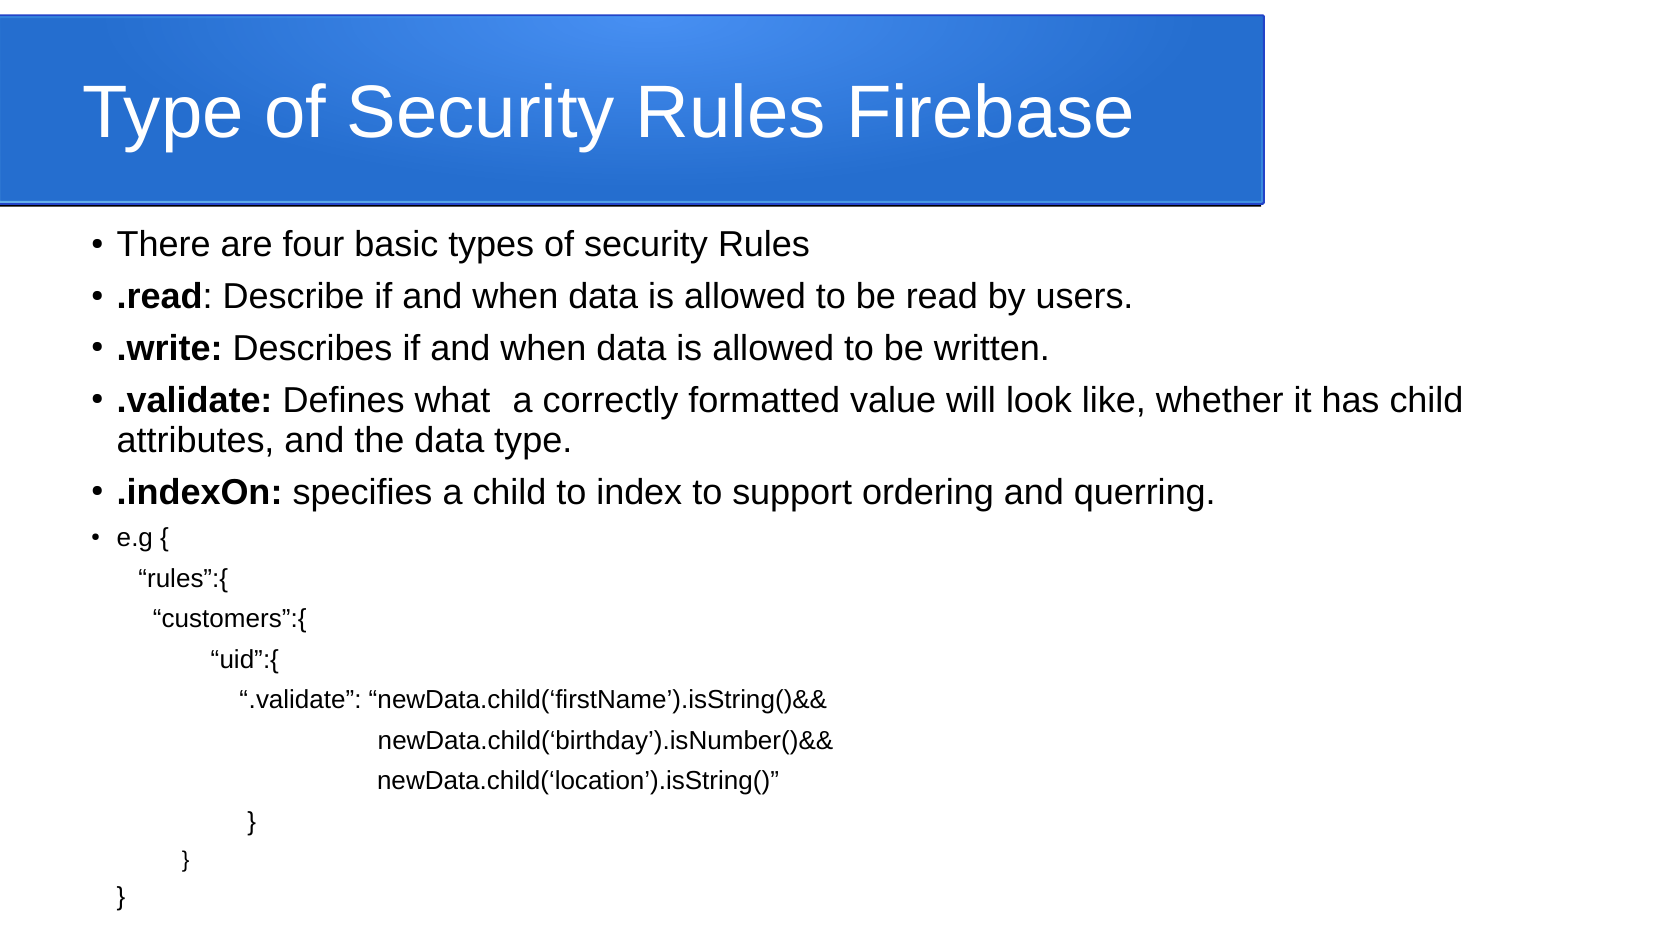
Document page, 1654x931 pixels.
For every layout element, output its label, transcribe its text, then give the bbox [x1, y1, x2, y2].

title Type of Security Rules Firebase [82, 35, 1235, 189]
list There are four basic types of security Rules .read: Describe if and when data is allowed to be read by users. .write: Describes if and when data is allowed to be written. .validate: Defines what a correctly formatted value will look like, whether it has child attributes, and the data type. .indexOn: specifies a child to index to support ordering and querring. e.g { “rules”:{ “customers”:{ “uid”:{ “.validate”: “newData.child(‘firstName’).isString()&& newData.child(‘birthday’).isNumber()&& newData.child(‘location’).isString()” } } } [82, 224, 1571, 916]
